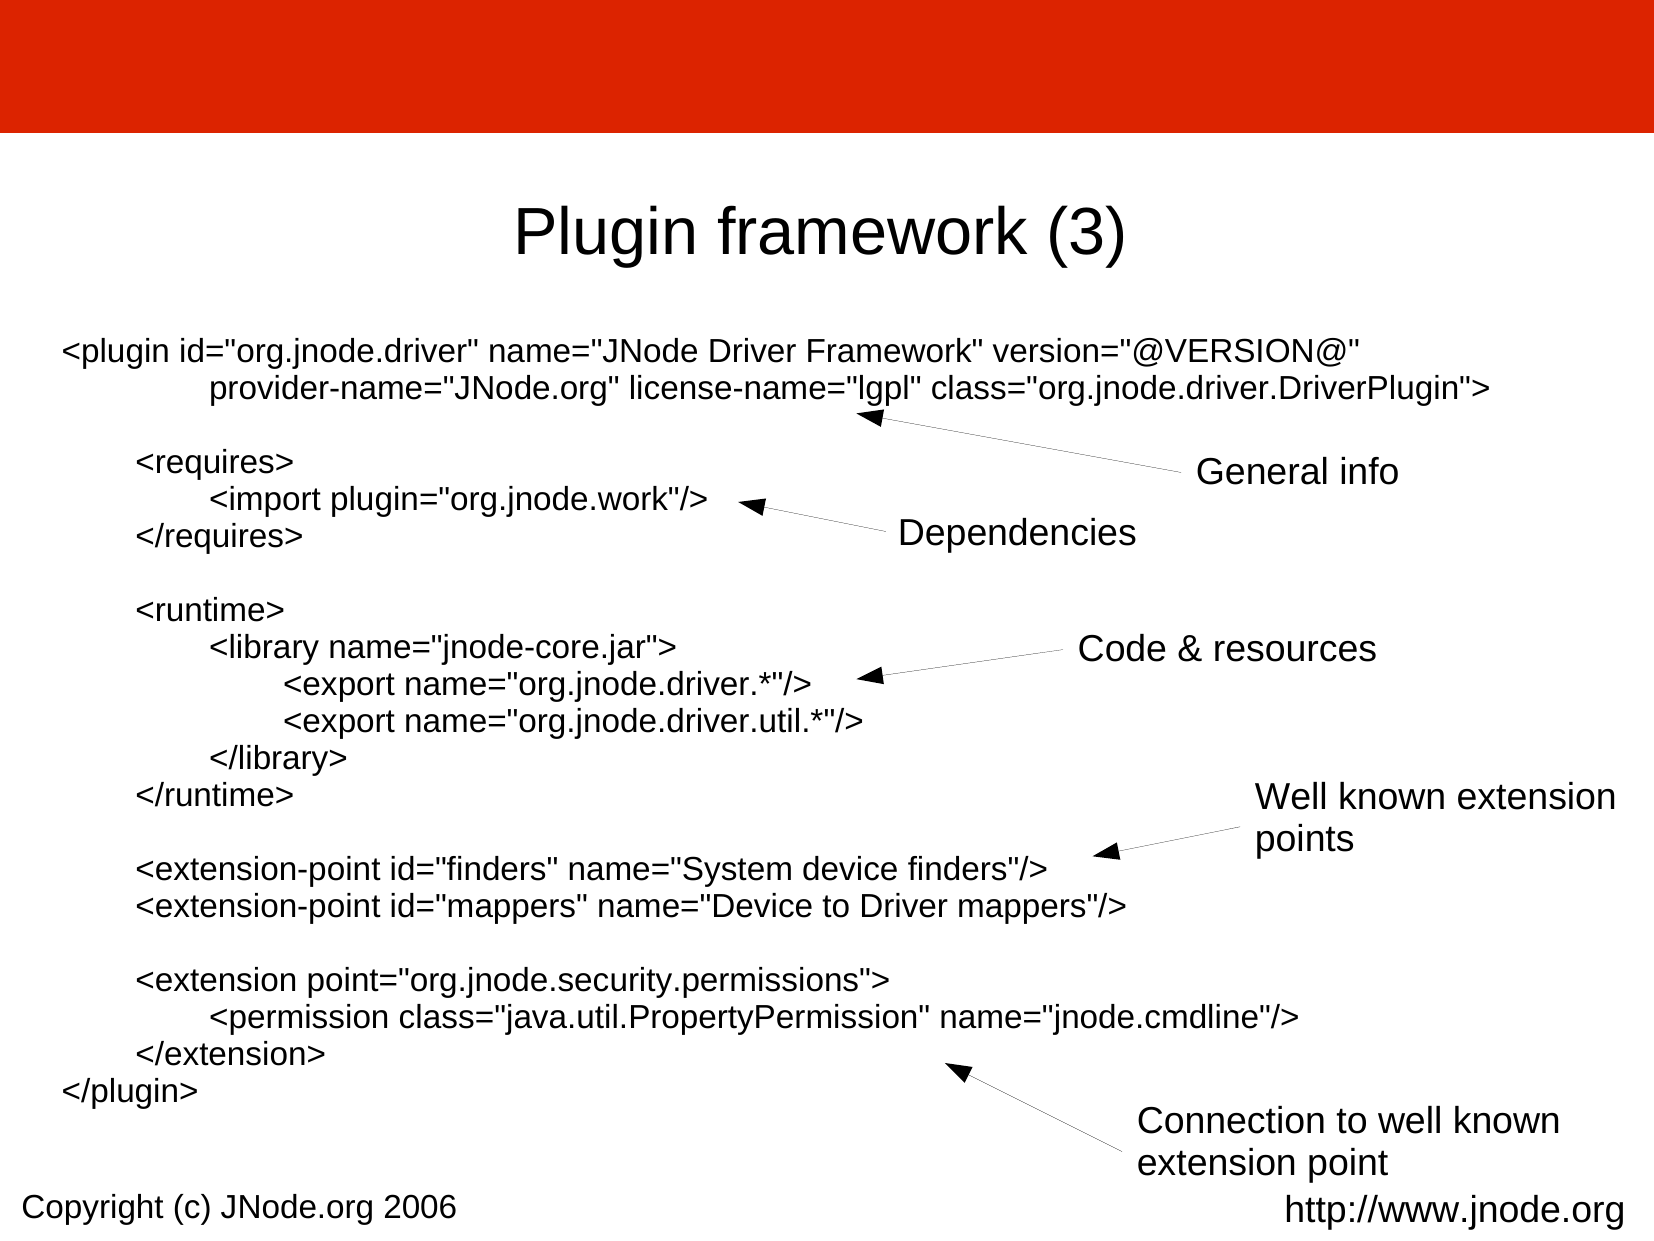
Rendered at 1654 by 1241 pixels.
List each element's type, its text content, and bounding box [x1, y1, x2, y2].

text_box General info [1181, 442, 1415, 500]
text_box <plugin id="org.jnode.driver" name="JNode Driver Framework" version="@VERSION@" provider-name="JNode.org" license-name="lgpl" class="org.jnode.driver.DriverPlugin"> <requires> <import plugin="org.jnode.work"/> </requires> <runtime> <library name="jnode-core.jar"> <export name="org.jnode.driver.*"/> <export name="org.jnode.driver.util.*"/> </library> </runtime> <extension-point id="finders" name="System device finders"/> <extension-point id="mappers" name="Device to Driver mappers"/> <extension point="org.jnode.security.permissions"> <permission class="java.util.PropertyPermission" name="jnode.cmdline"/> </extension> </plugin> [46, 324, 1612, 1152]
text_box Dependencies [883, 504, 1152, 562]
title Plugin framework (3) [76, 147, 1565, 316]
text_box Well known extension points [1240, 767, 1631, 867]
text_box Connection to well known extension point [1122, 1092, 1575, 1192]
text_box Code & resources [1062, 620, 1393, 677]
